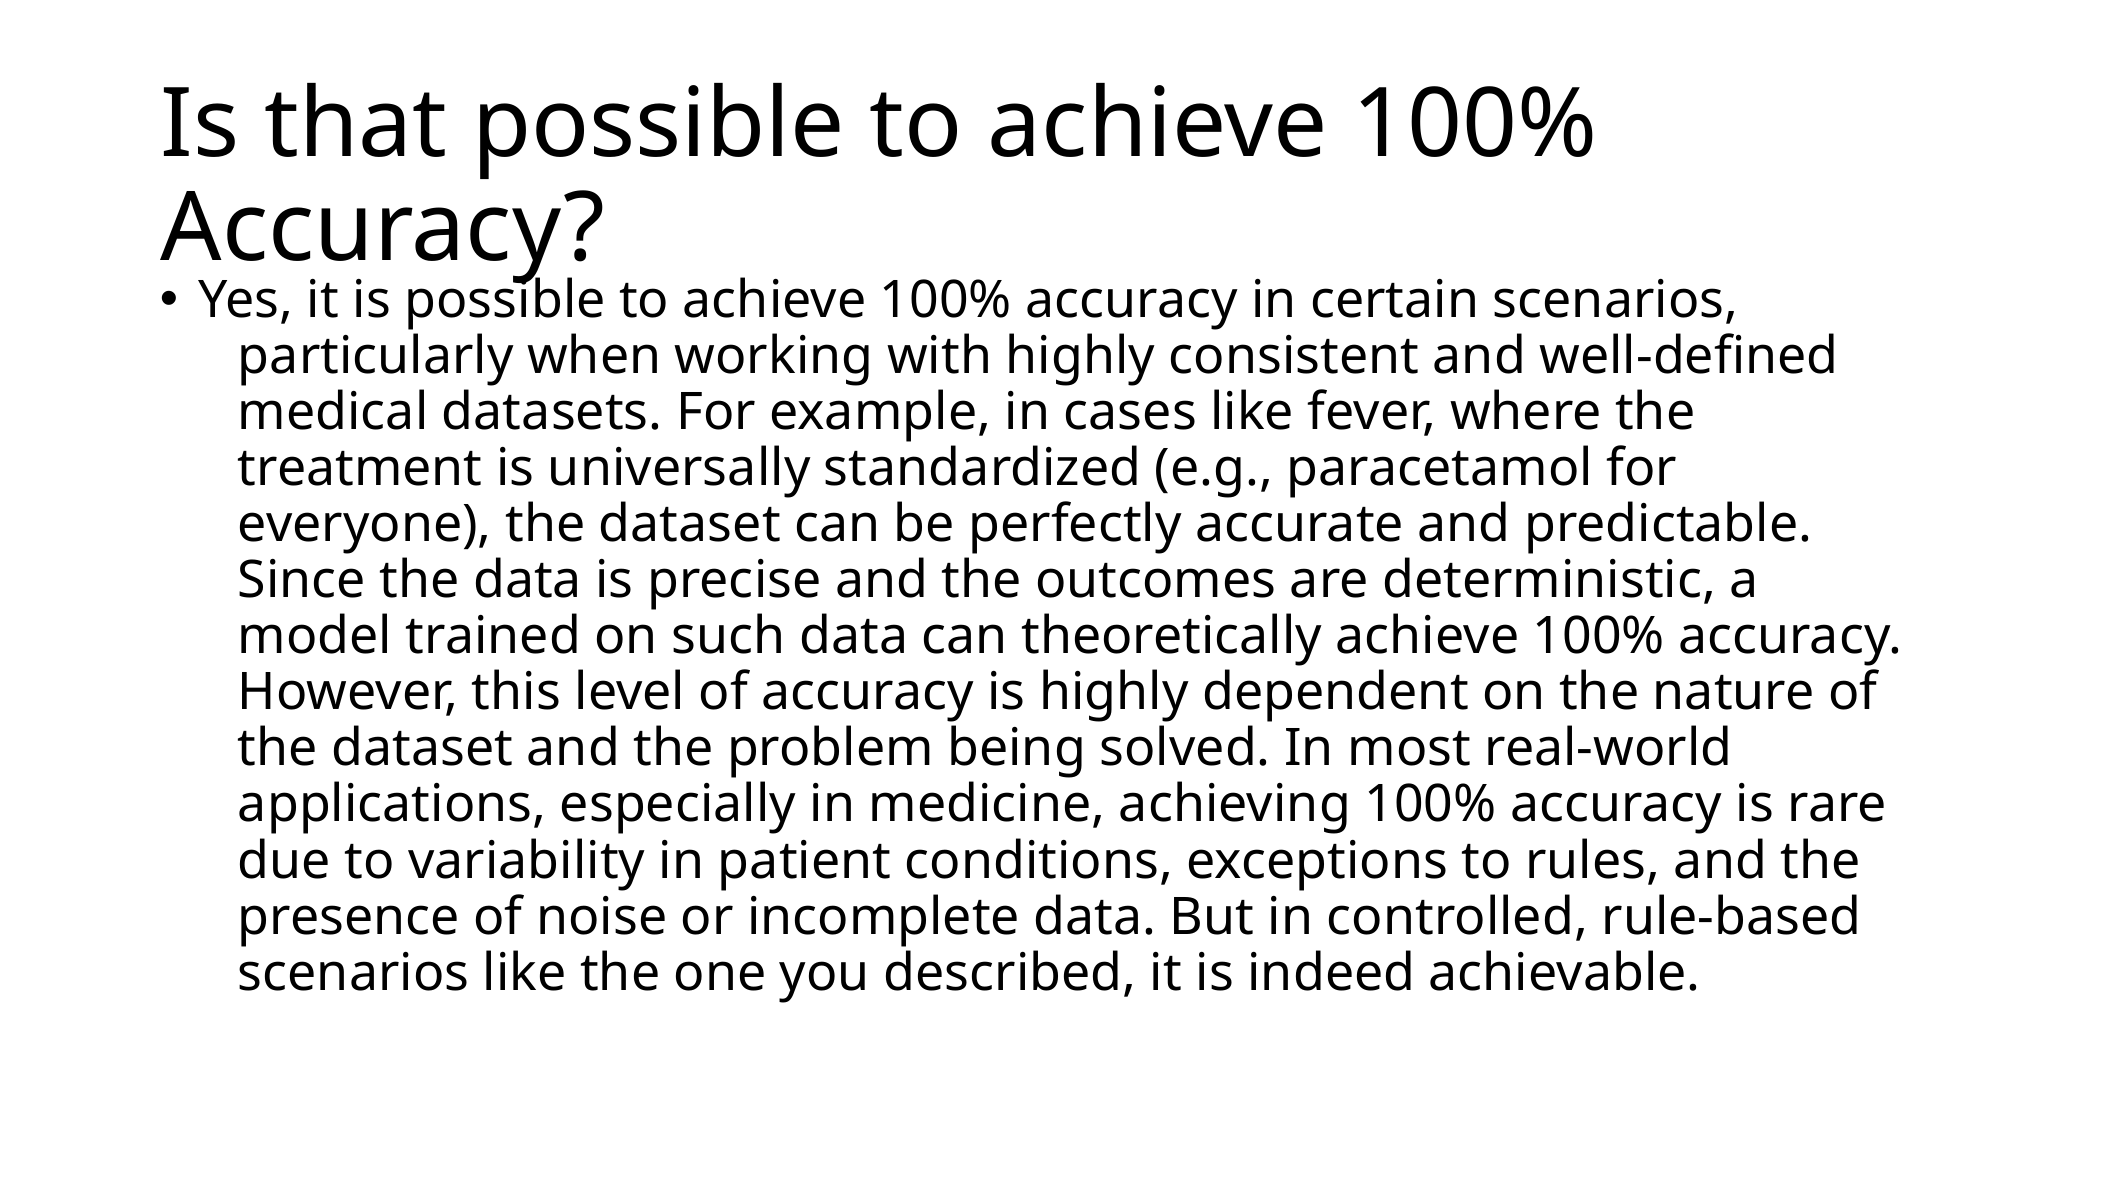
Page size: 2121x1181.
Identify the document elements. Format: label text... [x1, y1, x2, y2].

list Yes, it is possible to achieve 100% accuracy in certain scenarios, particularly when working with highly consistent and well-defined medical datasets. For example, in cases like fever, where the treatment is universally standardized (e.g., paracetamol for everyone), the dataset can be perfectly accurate and predictable. Since the data is precise and the outcomes are deterministic, a model trained on such data can theoretically achieve 100% accuracy. However, this level of accuracy is highly dependent on the nature of the dataset and the problem being solved. In most real-world applications, especially in medicine, achieving 100% accuracy is rare due to variability in patient conditions, exceptions to rules, and the presence of noise or incomplete data. But in controlled, rule-based scenarios like the one you described, it is indeed achievable. [144, 264, 1931, 1038]
title Is that possible to achieve 100% Accuracy? [145, 62, 1975, 292]
